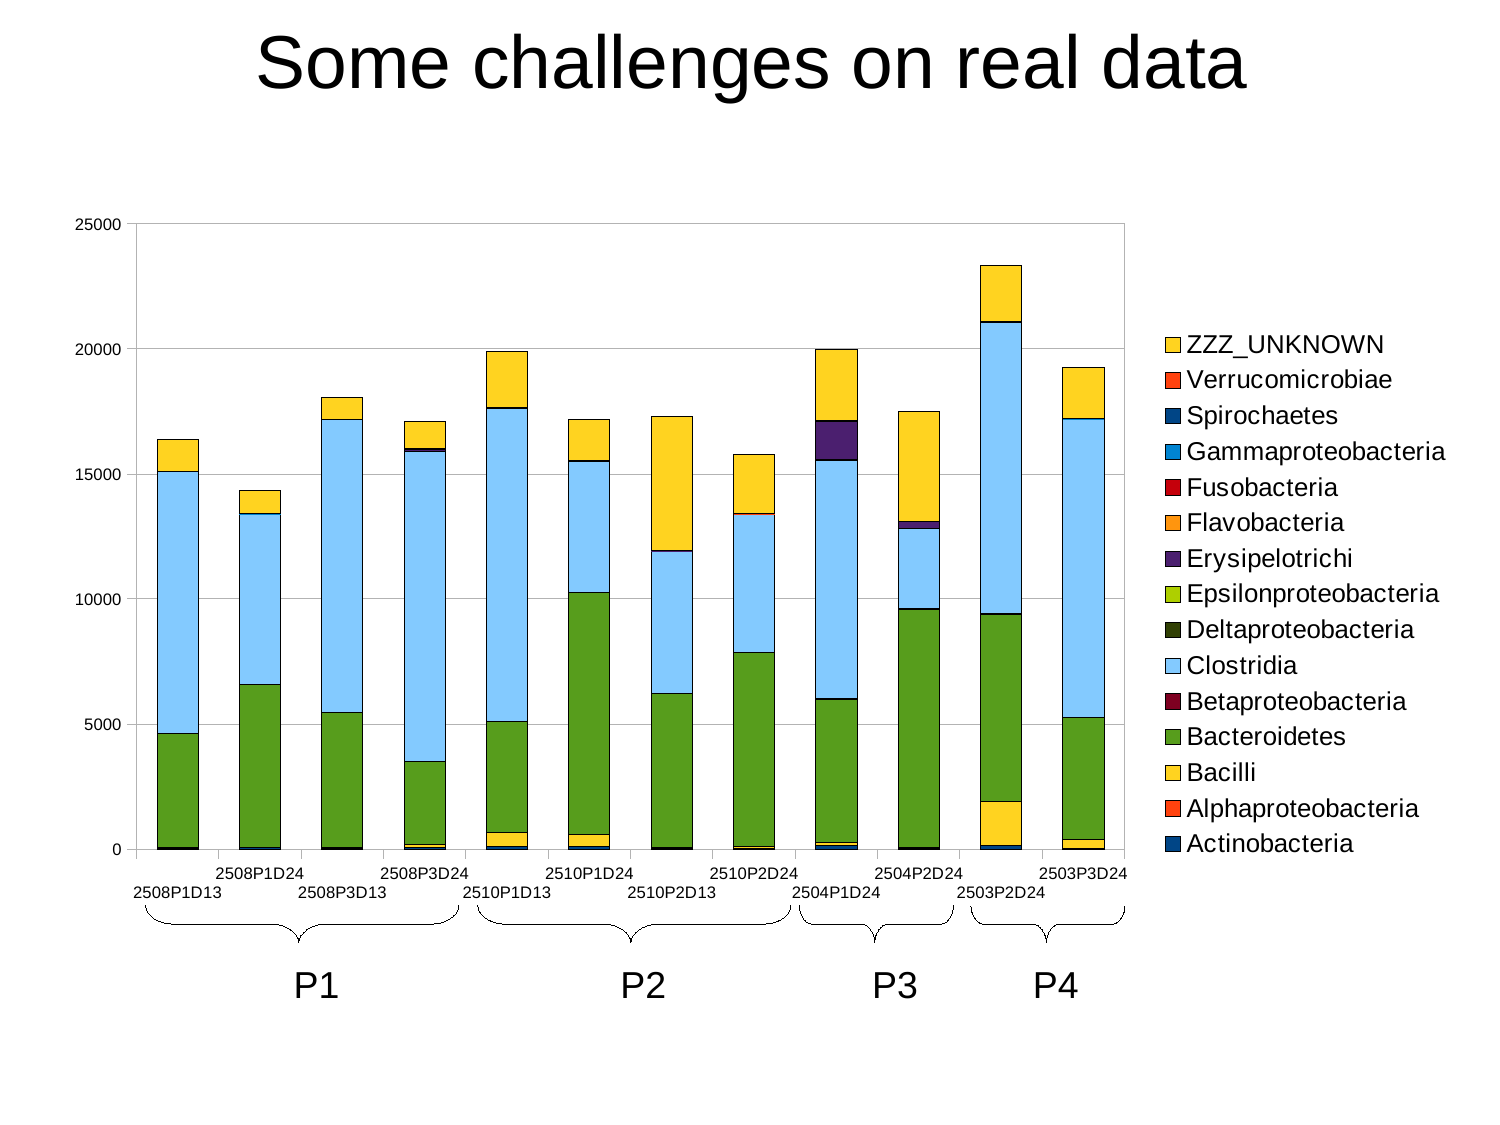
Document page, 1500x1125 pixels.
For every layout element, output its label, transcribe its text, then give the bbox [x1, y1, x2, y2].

text_box P4 [1018, 953, 1094, 1014]
title Some challenges on real data [19, 9, 1485, 116]
text_box P3 [857, 953, 933, 1014]
text_box P1 [278, 953, 355, 1014]
text_box P2 [605, 953, 681, 1014]
chart [46, 200, 1479, 931]
